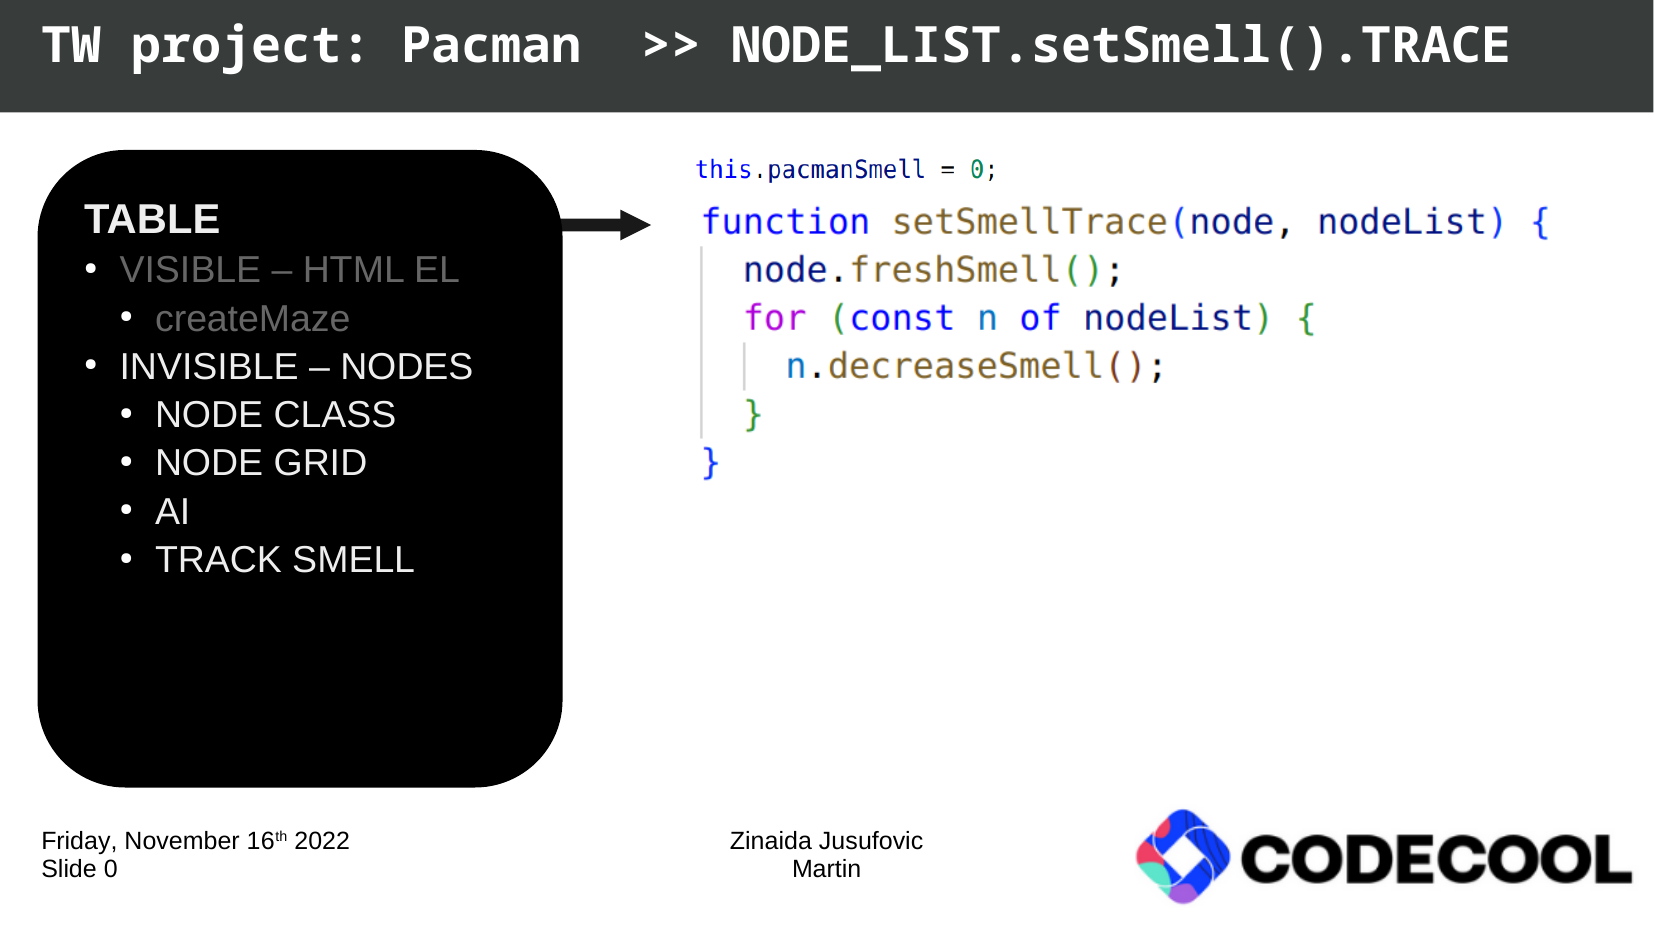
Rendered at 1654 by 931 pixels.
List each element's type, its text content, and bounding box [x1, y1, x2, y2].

title TW project: Pacman >> NODE_LIST.setSmell().TRACE [41, 21, 1602, 134]
text_box Zinaida Jusufovic Martin [658, 820, 996, 889]
picture [675, 149, 1582, 488]
text_box Friday, November 16th 2022 Slide 0 [41, 820, 449, 889]
text_box [0, 0, 1654, 113]
text_box TABLE VISIBLE – HTML EL createMaze INVISIBLE – NODES NODE CLASS NODE GRID AI TRACK SMELL [37, 149, 563, 788]
picture [1134, 787, 1654, 931]
